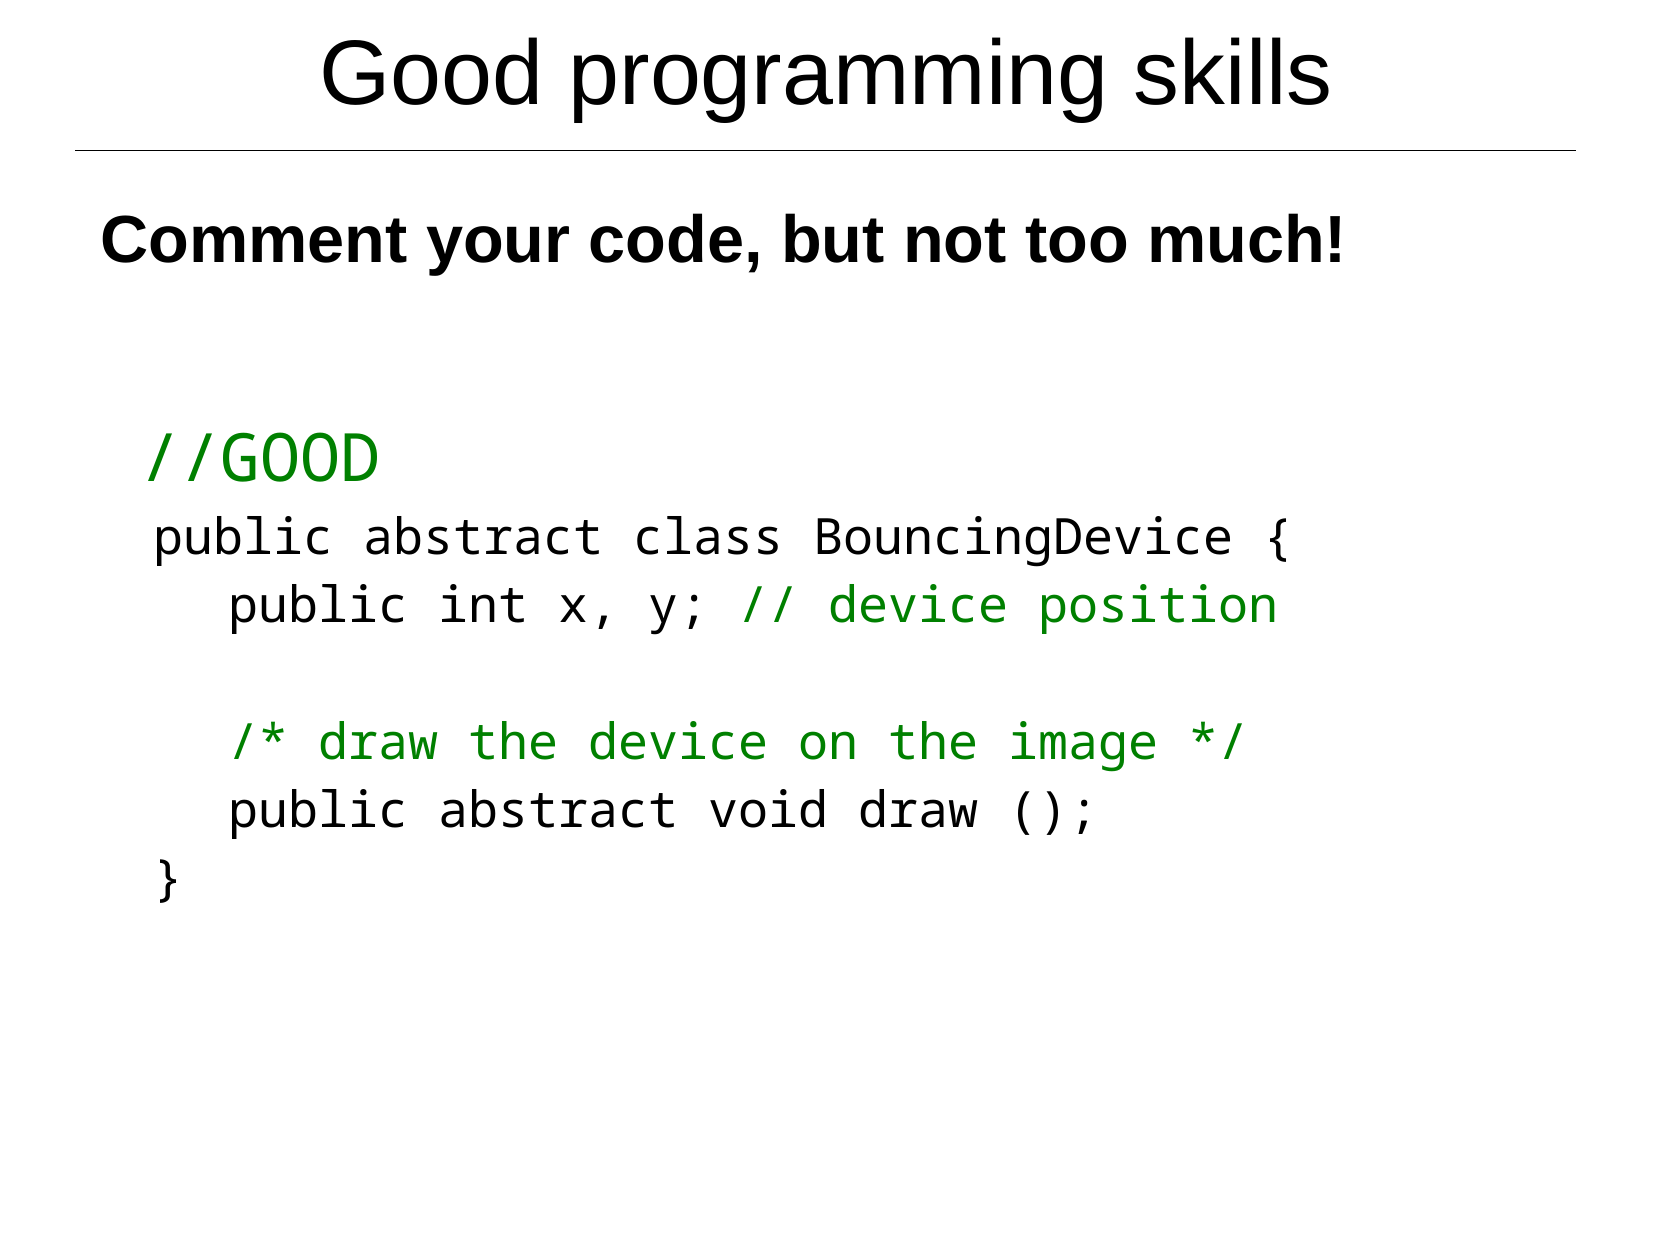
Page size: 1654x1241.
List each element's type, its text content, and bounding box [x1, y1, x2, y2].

list Comment your code, but not too much! //GOOD public abstract class BouncingDevice { public int x, y; // device position /* draw the device on the image */ public abstract void draw (); } [82, 201, 1571, 1006]
title Good programming skills [82, 3, 1571, 143]
